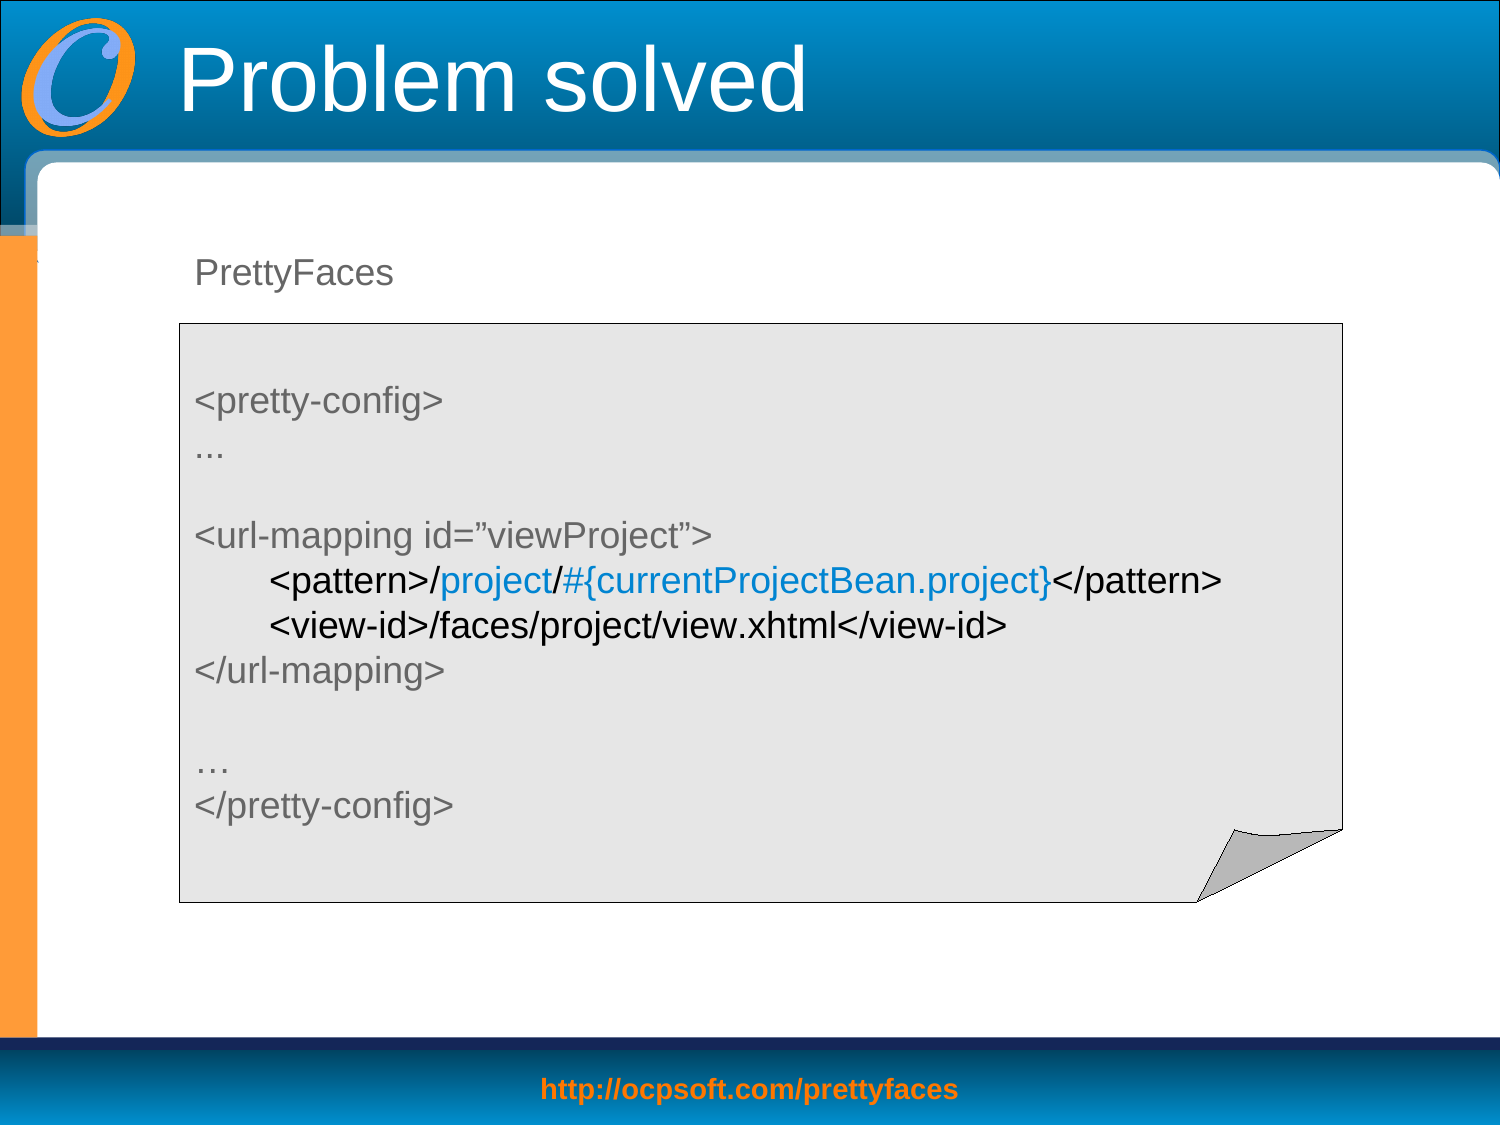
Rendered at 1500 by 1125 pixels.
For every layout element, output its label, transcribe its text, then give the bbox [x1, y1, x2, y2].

picture [22, 19, 135, 136]
text_box <pretty-config> ... <url-mapping id=”viewProject”> <pattern>/project/#{currentProjectBean.project}</pattern> <view-id>/faces/project/view.xhtml</view-id> </url-mapping> … </pretty-config> [179, 323, 1343, 903]
text_box PrettyFaces [179, 240, 1155, 307]
title Problem solved [162, 11, 1463, 138]
